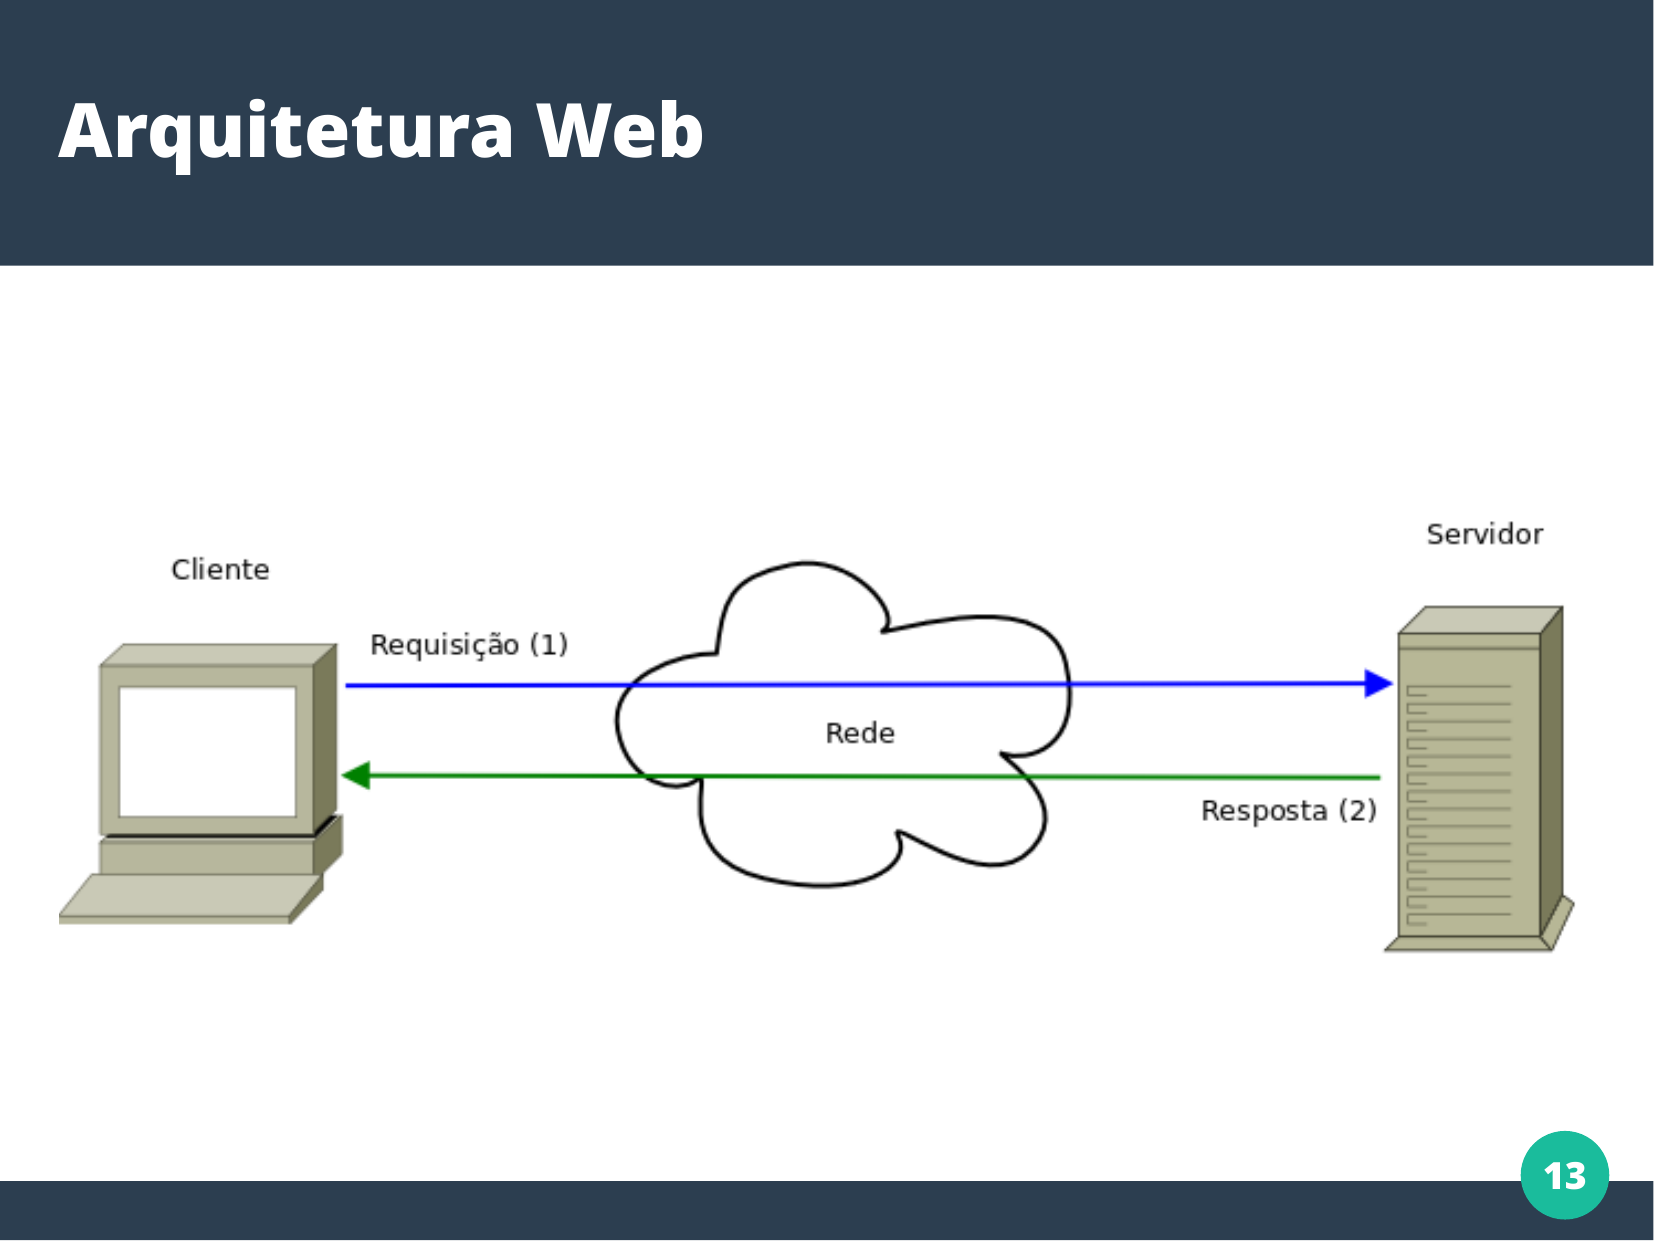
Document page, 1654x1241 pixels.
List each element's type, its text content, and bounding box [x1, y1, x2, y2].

picture [59, 518, 1595, 958]
title Arquitetura Web [59, 49, 1595, 207]
